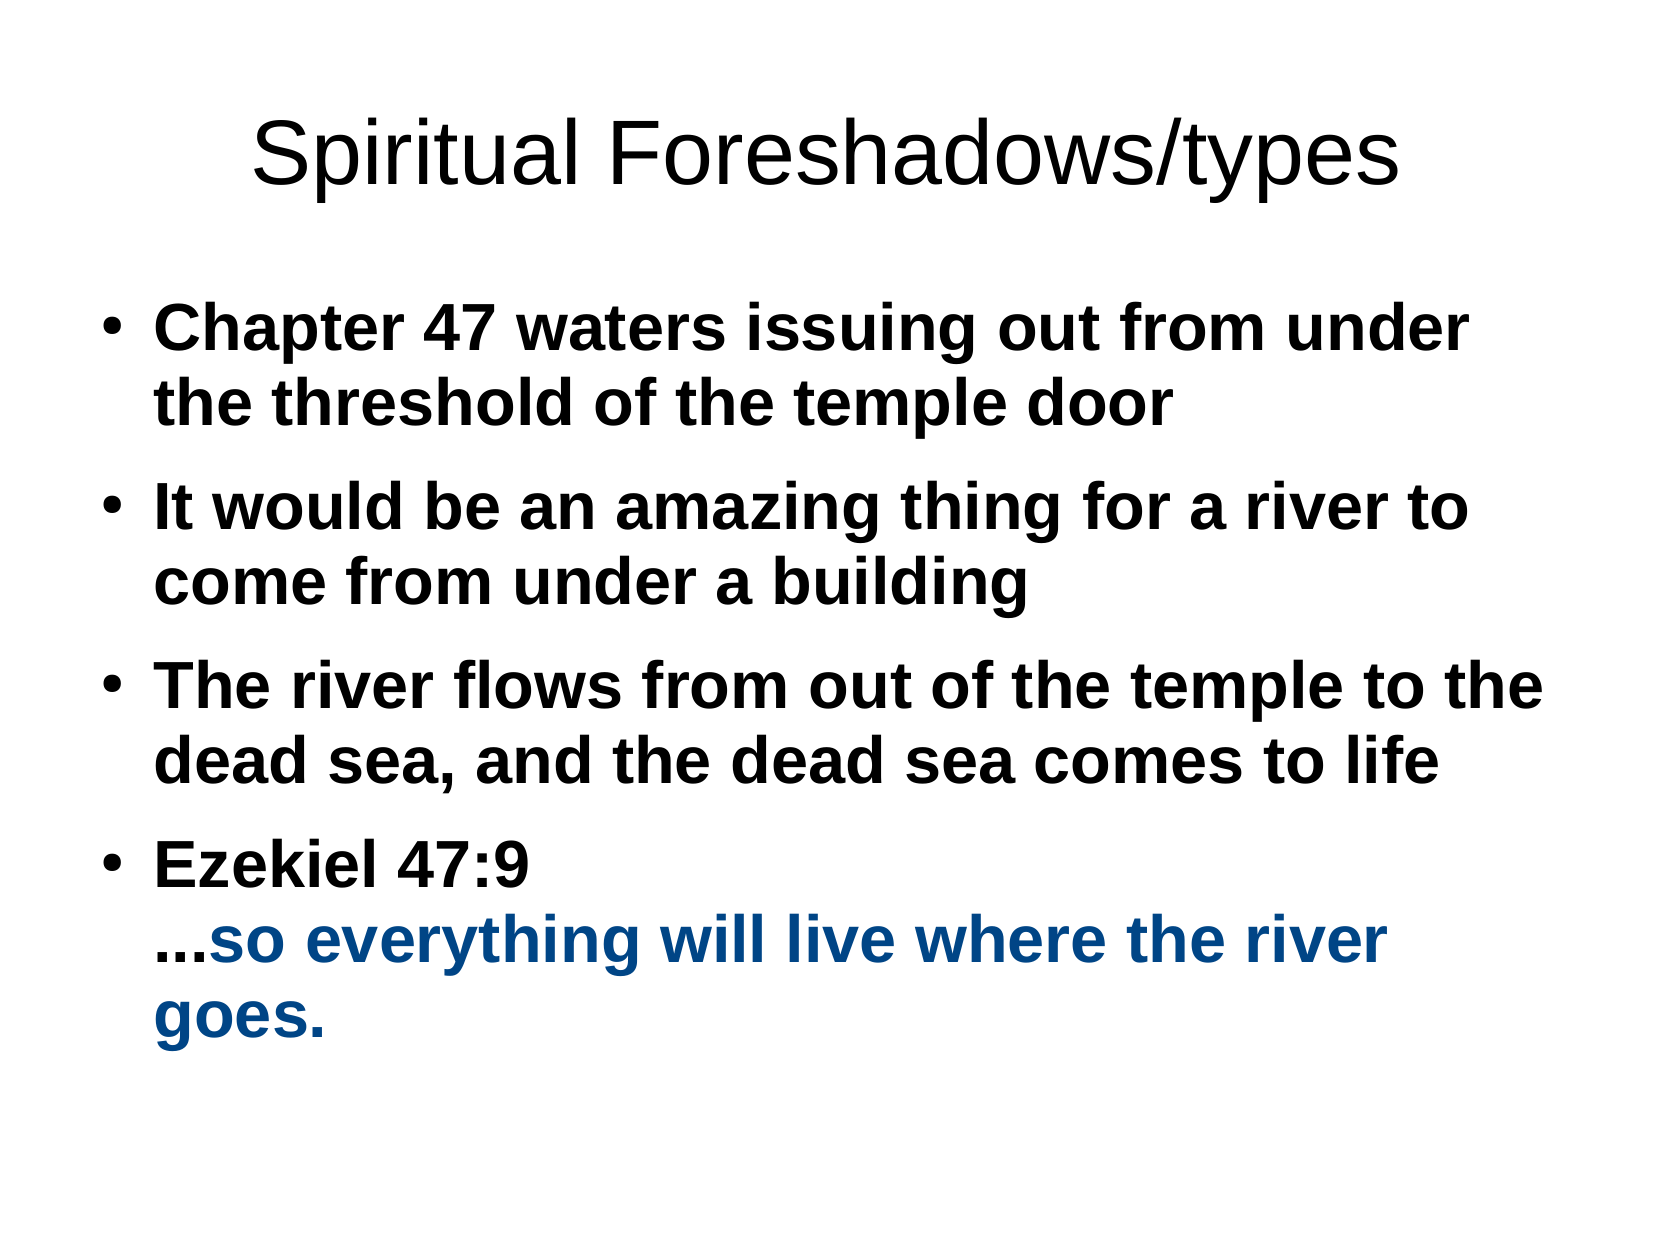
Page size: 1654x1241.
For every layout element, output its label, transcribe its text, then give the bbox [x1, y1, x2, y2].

title Spiritual Foreshadows/types [82, 49, 1571, 257]
list Chapter 47 waters issuing out from under the threshold of the temple door It would be an amazing thing for a river to come from under a building The river flows from out of the temple to the dead sea, and the dead sea comes to life Ezekiel 47:9 ...so everything will live where the river goes. [82, 290, 1571, 1127]
